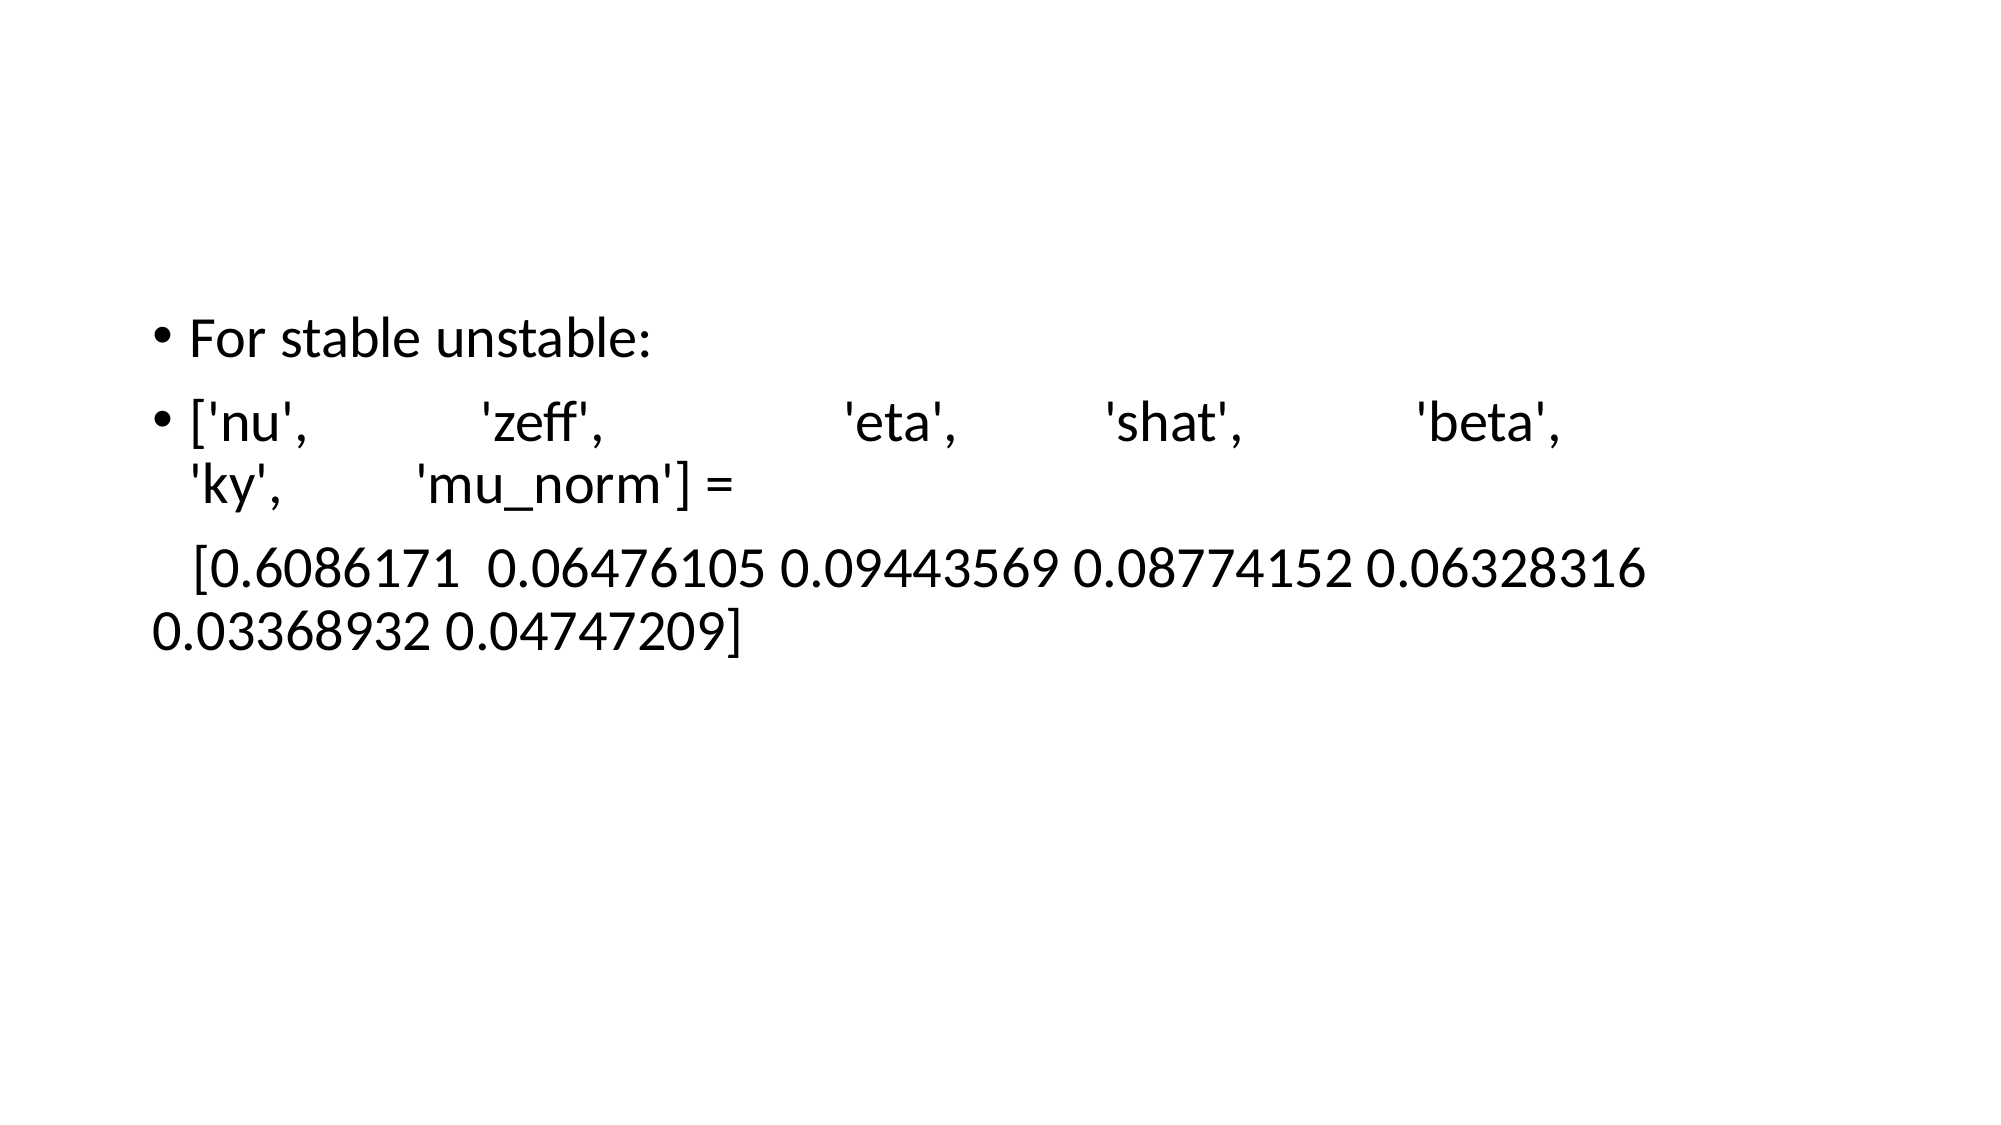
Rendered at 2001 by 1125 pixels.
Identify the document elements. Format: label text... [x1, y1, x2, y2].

list For stable unstable: ['nu', 'zeff', 'eta', 'shat', 'beta', 'ky', 'mu_norm'] = [0.6086171 0.06476105 0.09443569 0.08774152 0.06328316 0.03368932 0.04747209] [137, 299, 1863, 1014]
